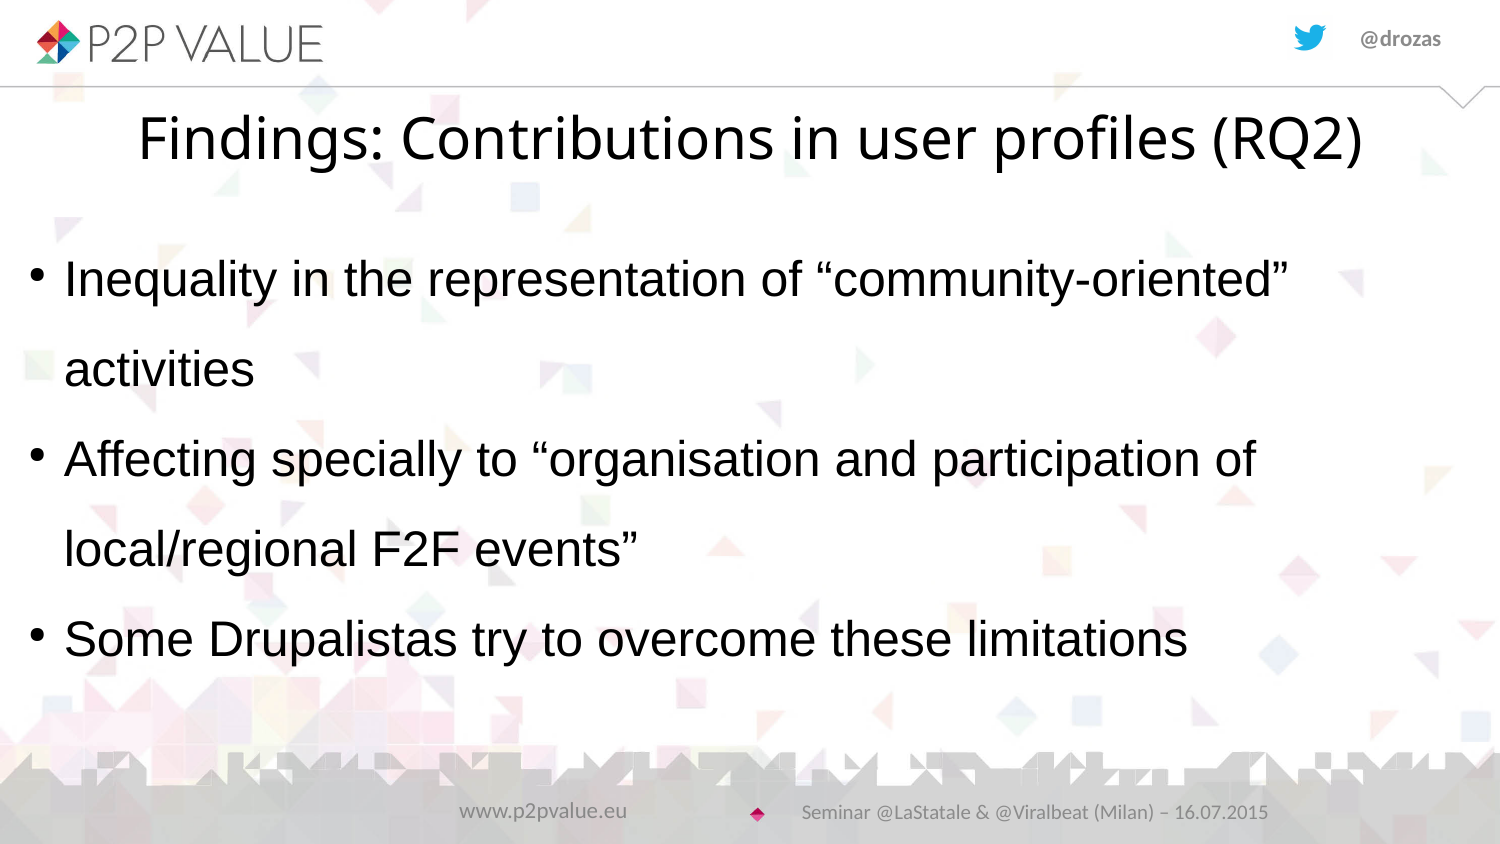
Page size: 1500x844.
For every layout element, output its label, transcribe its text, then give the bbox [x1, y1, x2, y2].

picture [0, 0, 1500, 92]
text_box www.p2pvalue.eu [453, 789, 672, 829]
subtitle Inequality in the representation of “community-oriented” activities Affecting specially to “organisation and participation of local/regional F2F events” Some Drupalistas try to overcome these limitations [15, 210, 1496, 766]
title Findings: Contributions in user profiles (RQ2) [0, 92, 1500, 181]
text_box Seminar @LaStatale & @Viralbeat (Milan) – 16.07.2015 [788, 788, 1481, 834]
text_box @drozas [1333, 15, 1455, 60]
picture [0, 181, 1500, 844]
